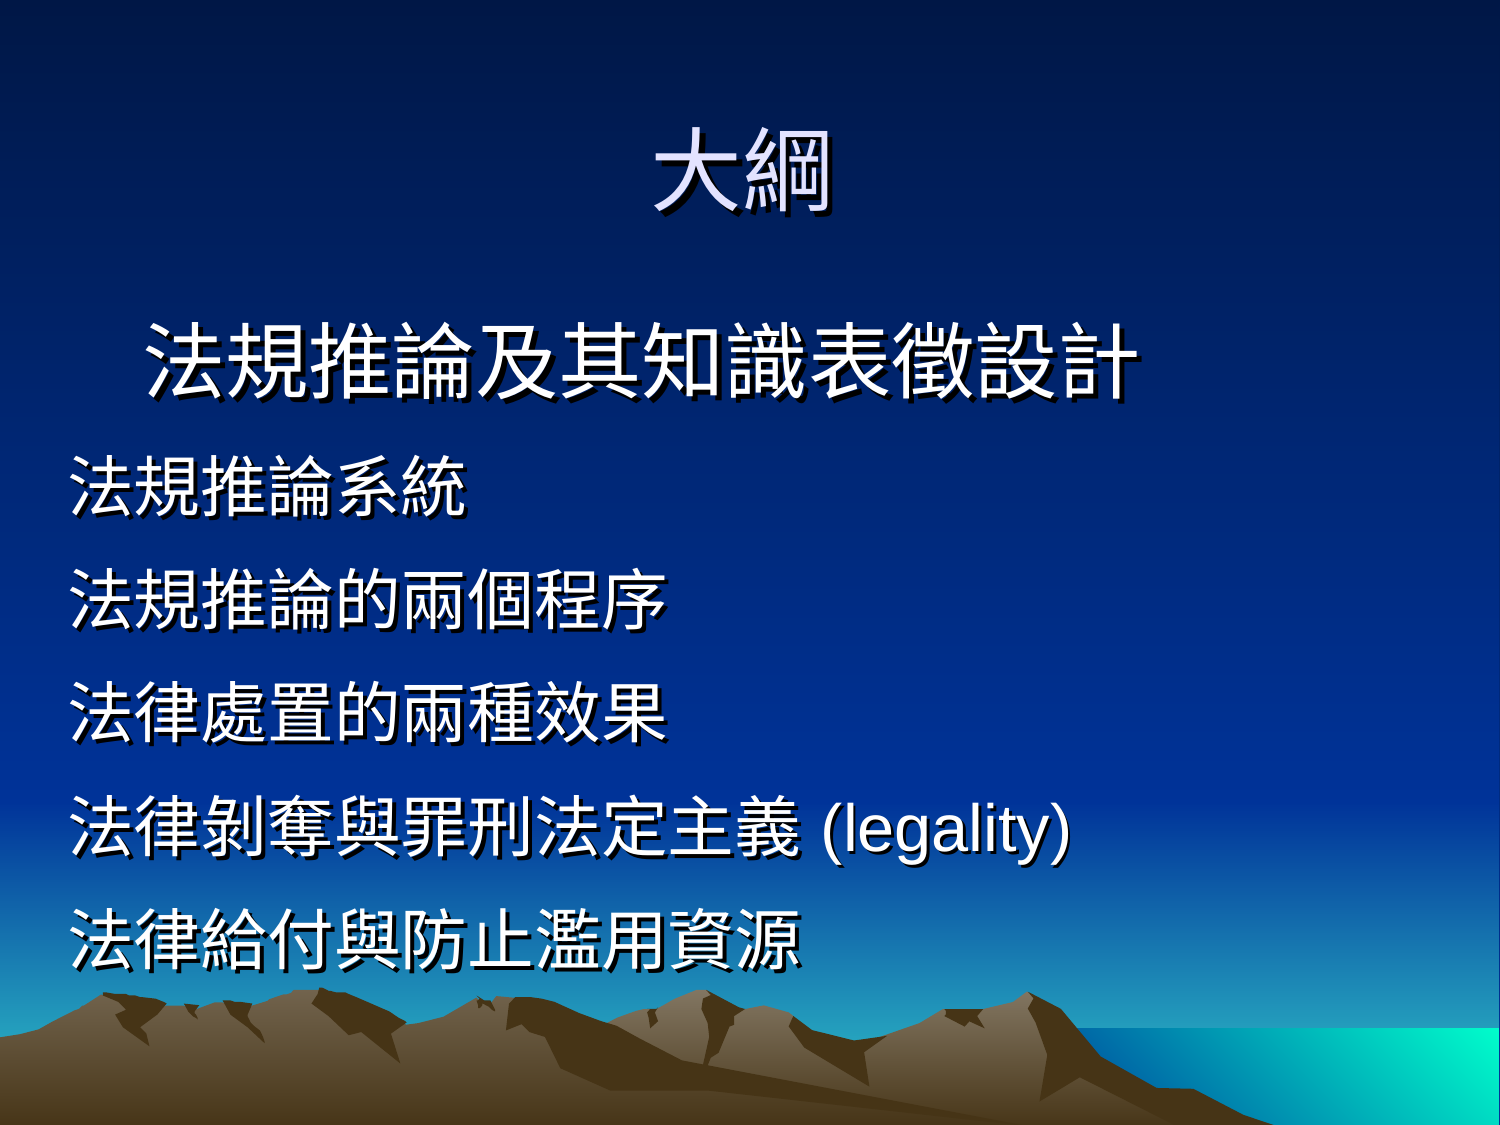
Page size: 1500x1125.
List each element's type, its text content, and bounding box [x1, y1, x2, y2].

subtitle 法規推論及其知識表徵設計 法規推論系統 法規推論的兩個程序 法律處置的兩種效果 法律剝奪與罪刑法定主義(legality) 法律給付與防止濫用資源 [67, 276, 1418, 1004]
title 大綱 [67, 29, 1418, 276]
